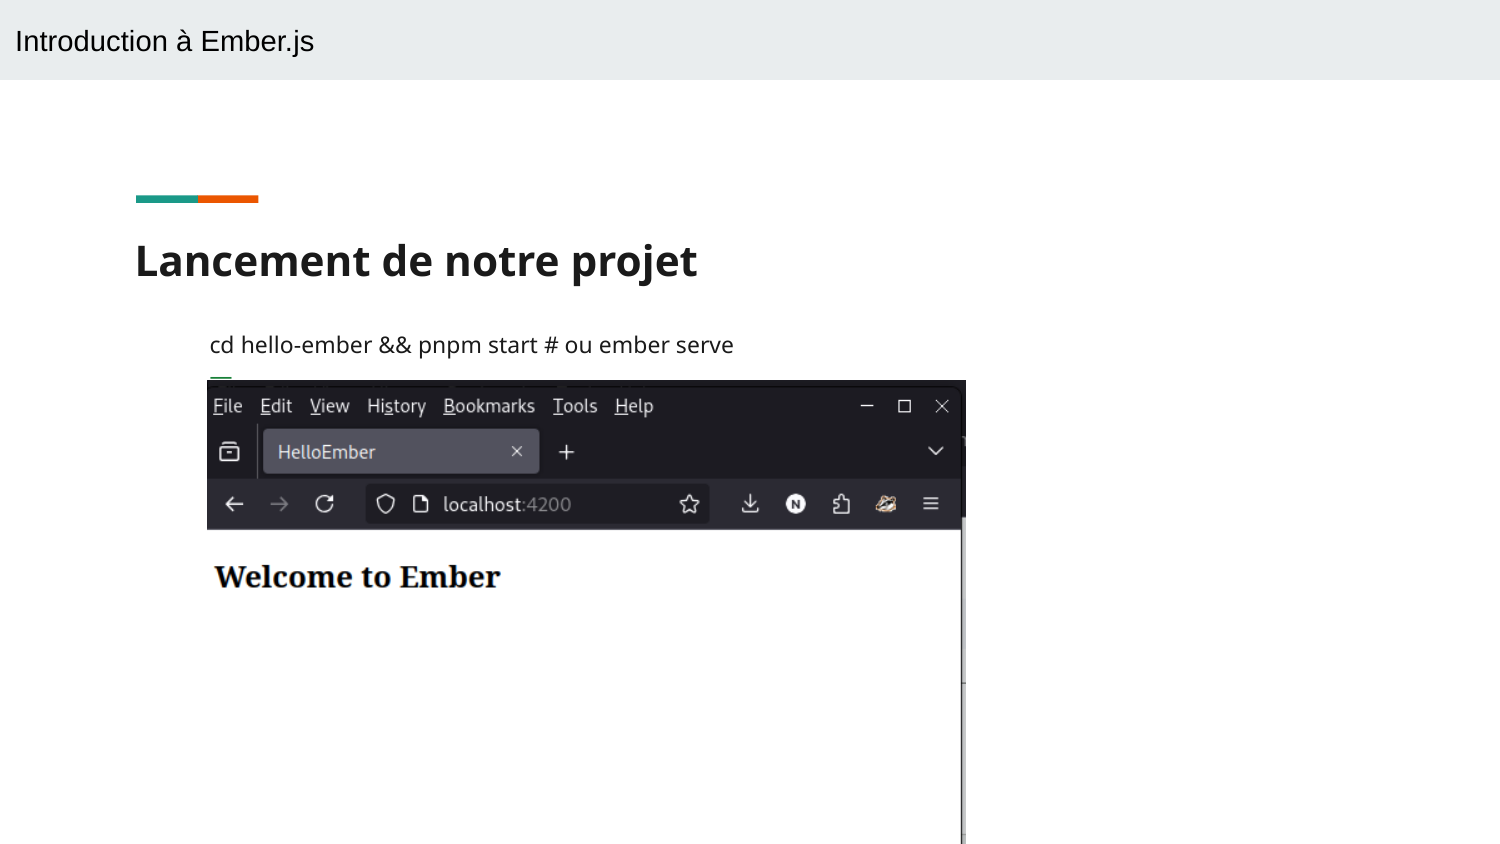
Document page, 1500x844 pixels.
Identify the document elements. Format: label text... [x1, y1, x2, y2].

list cd hello-ember && pnpm start # ou ember serve — [119, 313, 1381, 685]
title Lancement de notre projet [119, 216, 1381, 305]
picture [207, 380, 966, 844]
